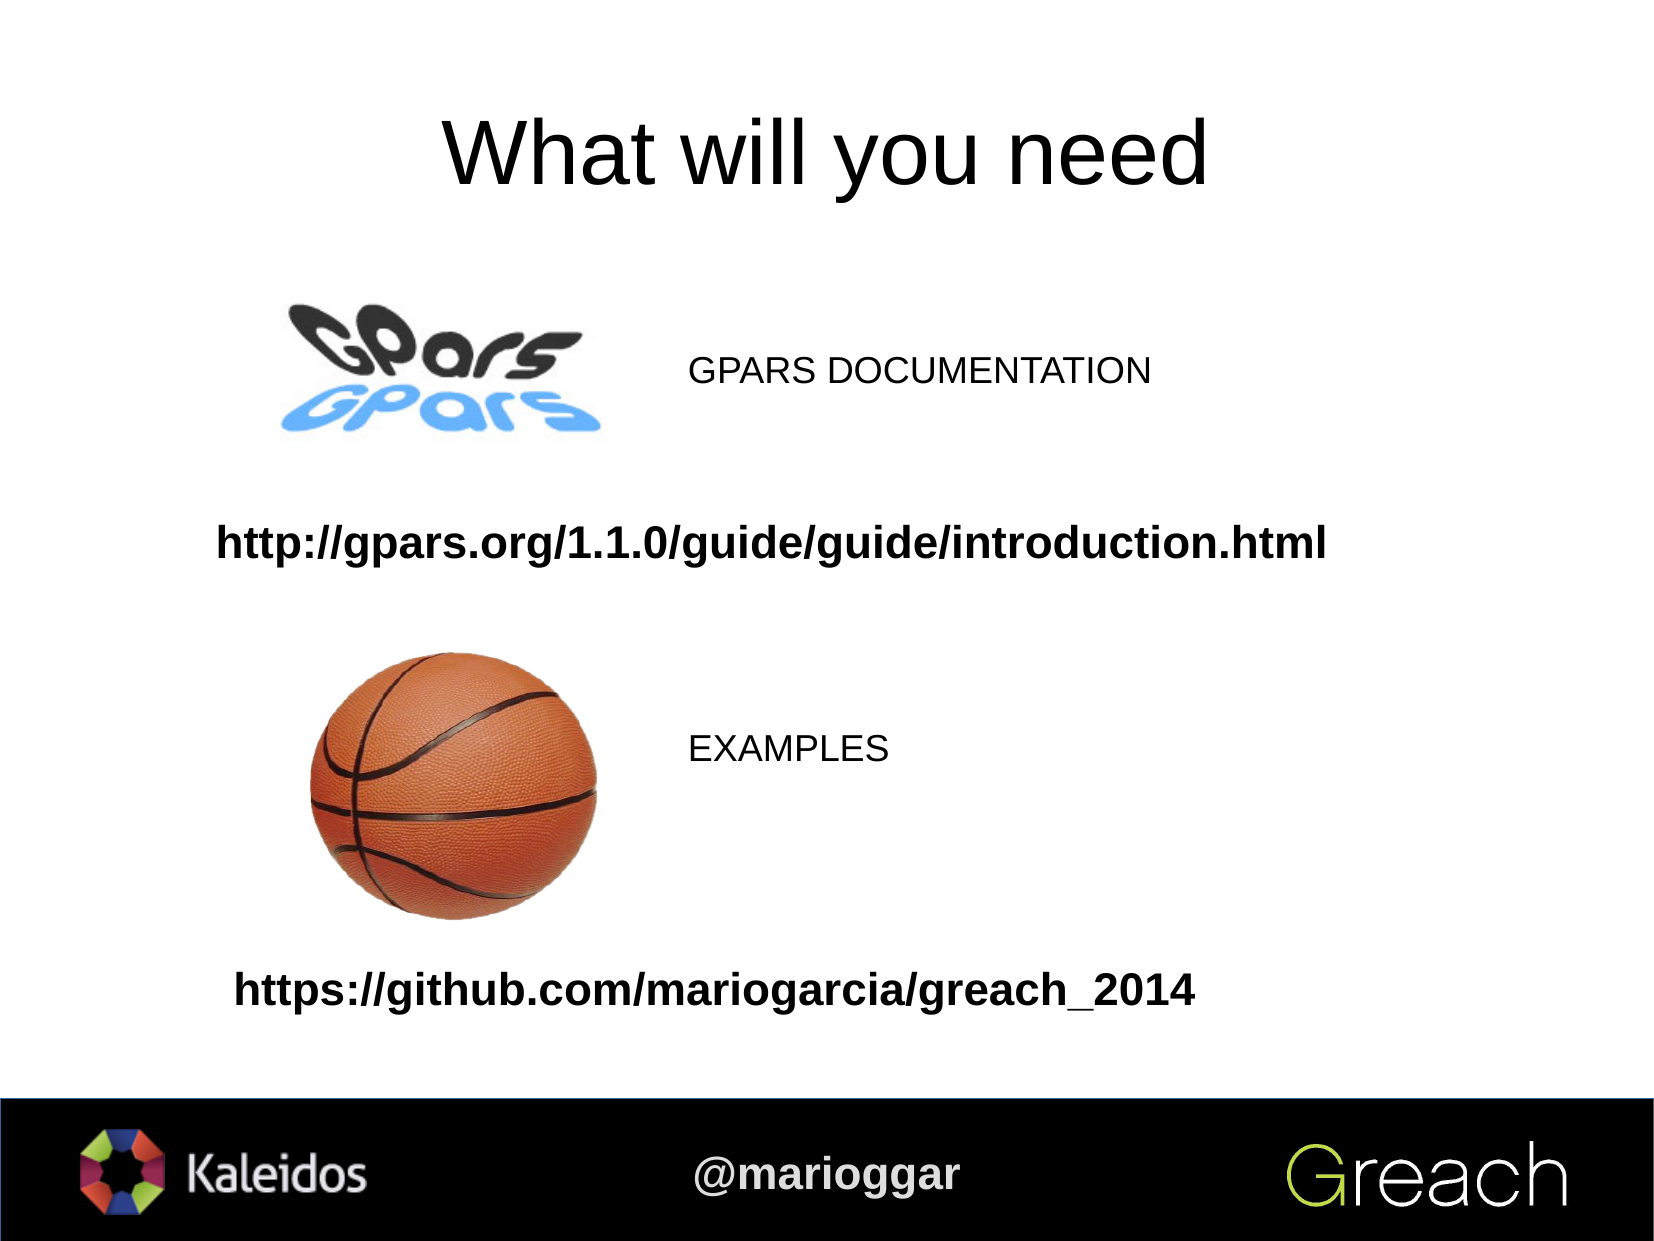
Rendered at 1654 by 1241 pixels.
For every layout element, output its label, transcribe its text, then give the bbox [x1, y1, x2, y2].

picture [80, 1129, 367, 1215]
picture [259, 274, 624, 473]
picture [293, 637, 615, 934]
title What will you need [82, 49, 1571, 257]
text_box https://github.com/mariogarcia/greach_2014 [218, 956, 1506, 1023]
text_box http://gpars.org/1.1.0/guide/guide/introduction.html [200, 510, 1489, 577]
text_box EXAMPLES [673, 720, 1217, 778]
text_box GPARS DOCUMENTATION [673, 342, 1217, 400]
picture [1287, 1141, 1571, 1216]
